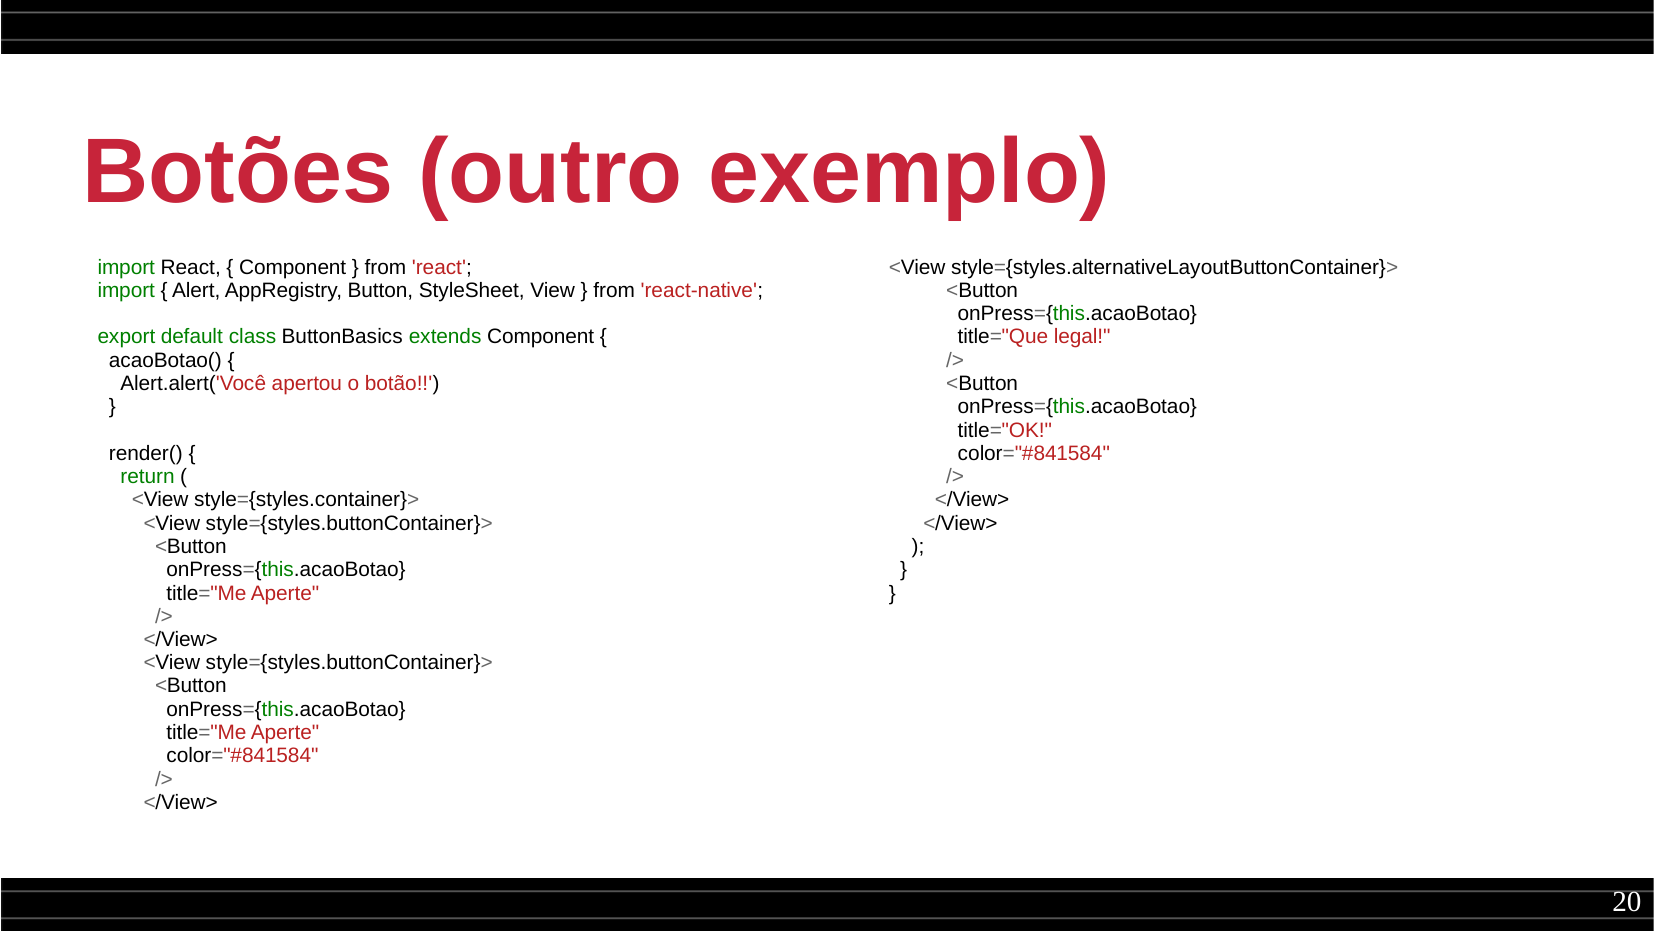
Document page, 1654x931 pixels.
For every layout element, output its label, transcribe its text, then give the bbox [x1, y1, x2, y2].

picture [1, 878, 1654, 931]
text_box <View style={styles.alternativeLayoutButtonContainer}> <Button onPress={this.acaoBotao} title="Que legal!" /> <Button onPress={this.acaoBotao} title="OK!" color="#841584" /> </View> </View> ); } } [874, 248, 1583, 612]
text_box import React, { Component } from 'react'; import { Alert, AppRegistry, Button, StyleSheet, View } from 'react-native'; export default class ButtonBasics extends Component { acaoBotao() { Alert.alert('Você apertou o botão!!') } render() { return ( <View style={styles.container}> <View style={styles.buttonContainer}> <Button onPress={this.acaoBotao} title="Me Aperte" /> </View> <View style={styles.buttonContainer}> <Button onPress={this.acaoBotao} title="Me Aperte" color="#841584" /> </View> [82, 248, 804, 845]
title Botões (outro exemplo) [82, 92, 1571, 249]
picture [1, 0, 1654, 54]
